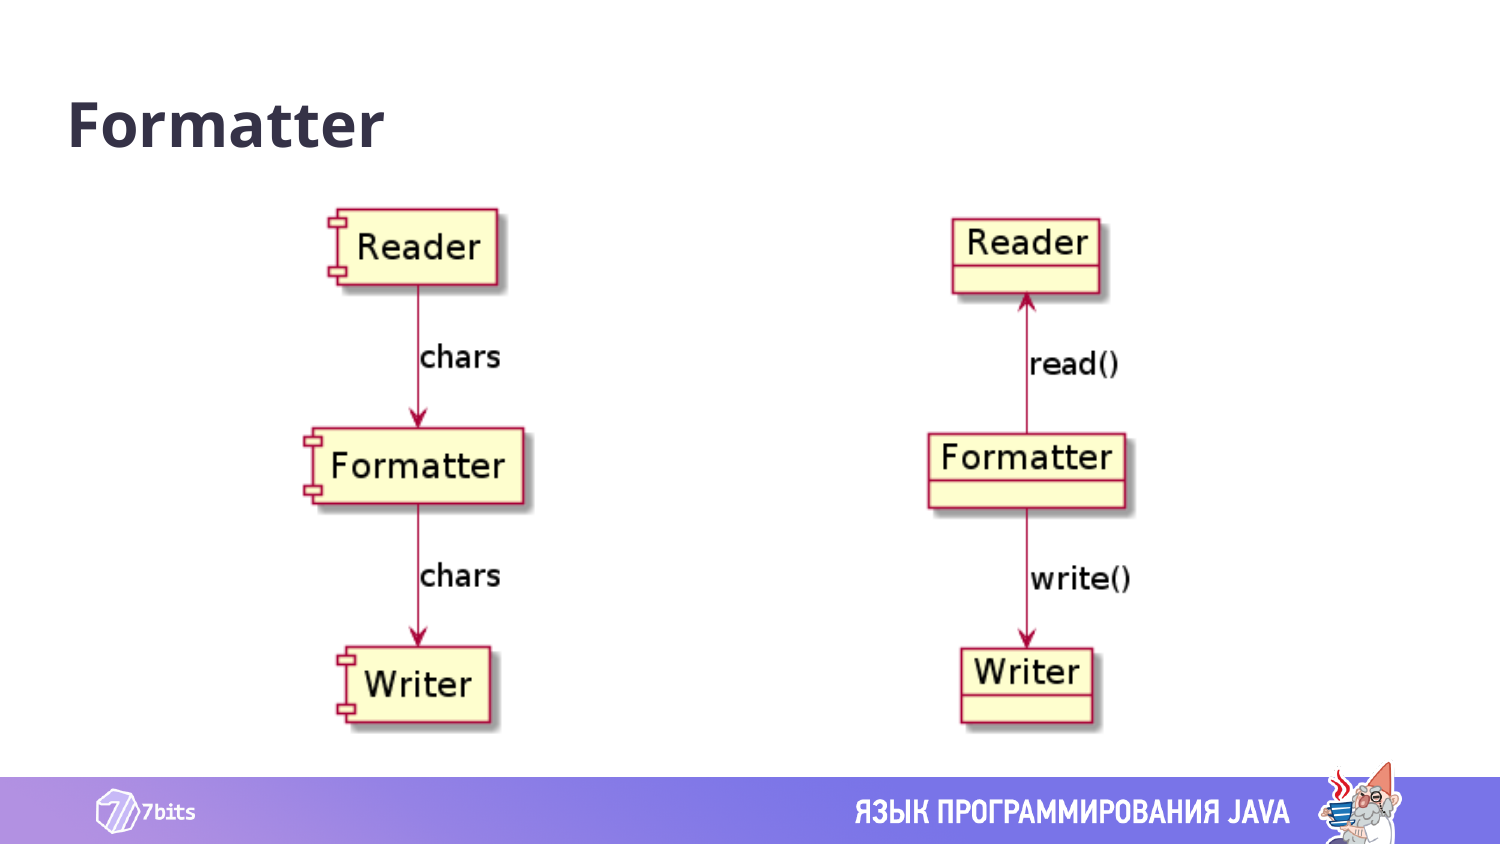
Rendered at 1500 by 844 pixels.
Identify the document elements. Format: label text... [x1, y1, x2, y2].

title Formatter [51, 69, 1449, 164]
picture [0, 195, 1500, 844]
